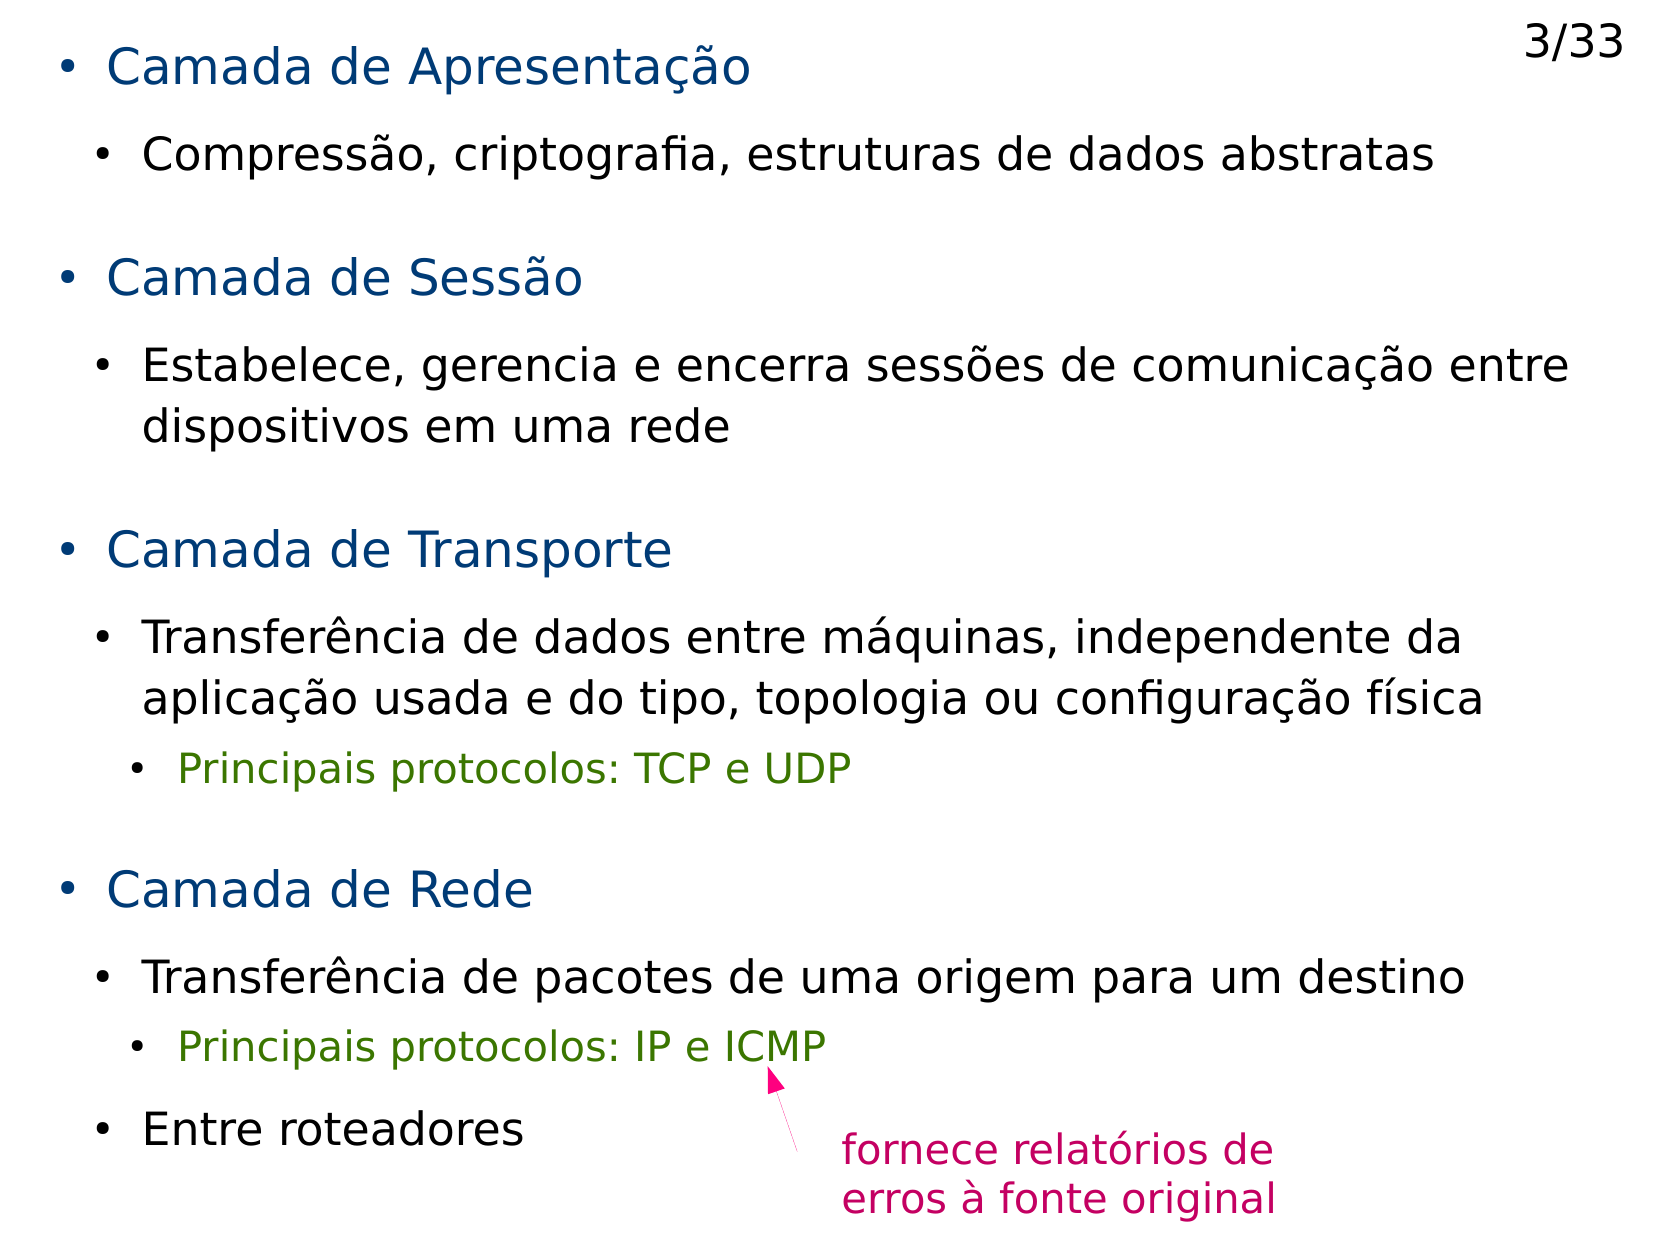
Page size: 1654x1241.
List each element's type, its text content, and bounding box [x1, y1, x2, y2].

list Camada de Apresentação Compressão, criptografia, estruturas de dados abstratas Camada de Sessão Estabelece, gerencia e encerra sessões de comunicação entre dispositivos em uma rede Camada de Transporte Transferência de dados entre máquinas, independente da aplicação usada e do tipo, topologia ou configuração física Principais protocolos: TCP e UDP Camada de Rede Transferência de pacotes de uma origem para um destino Principais protocolos: IP e ICMP Entre roteadores [59, 29, 1625, 1211]
text_box fornece relatórios de erros à fonte original [826, 1118, 1388, 1231]
